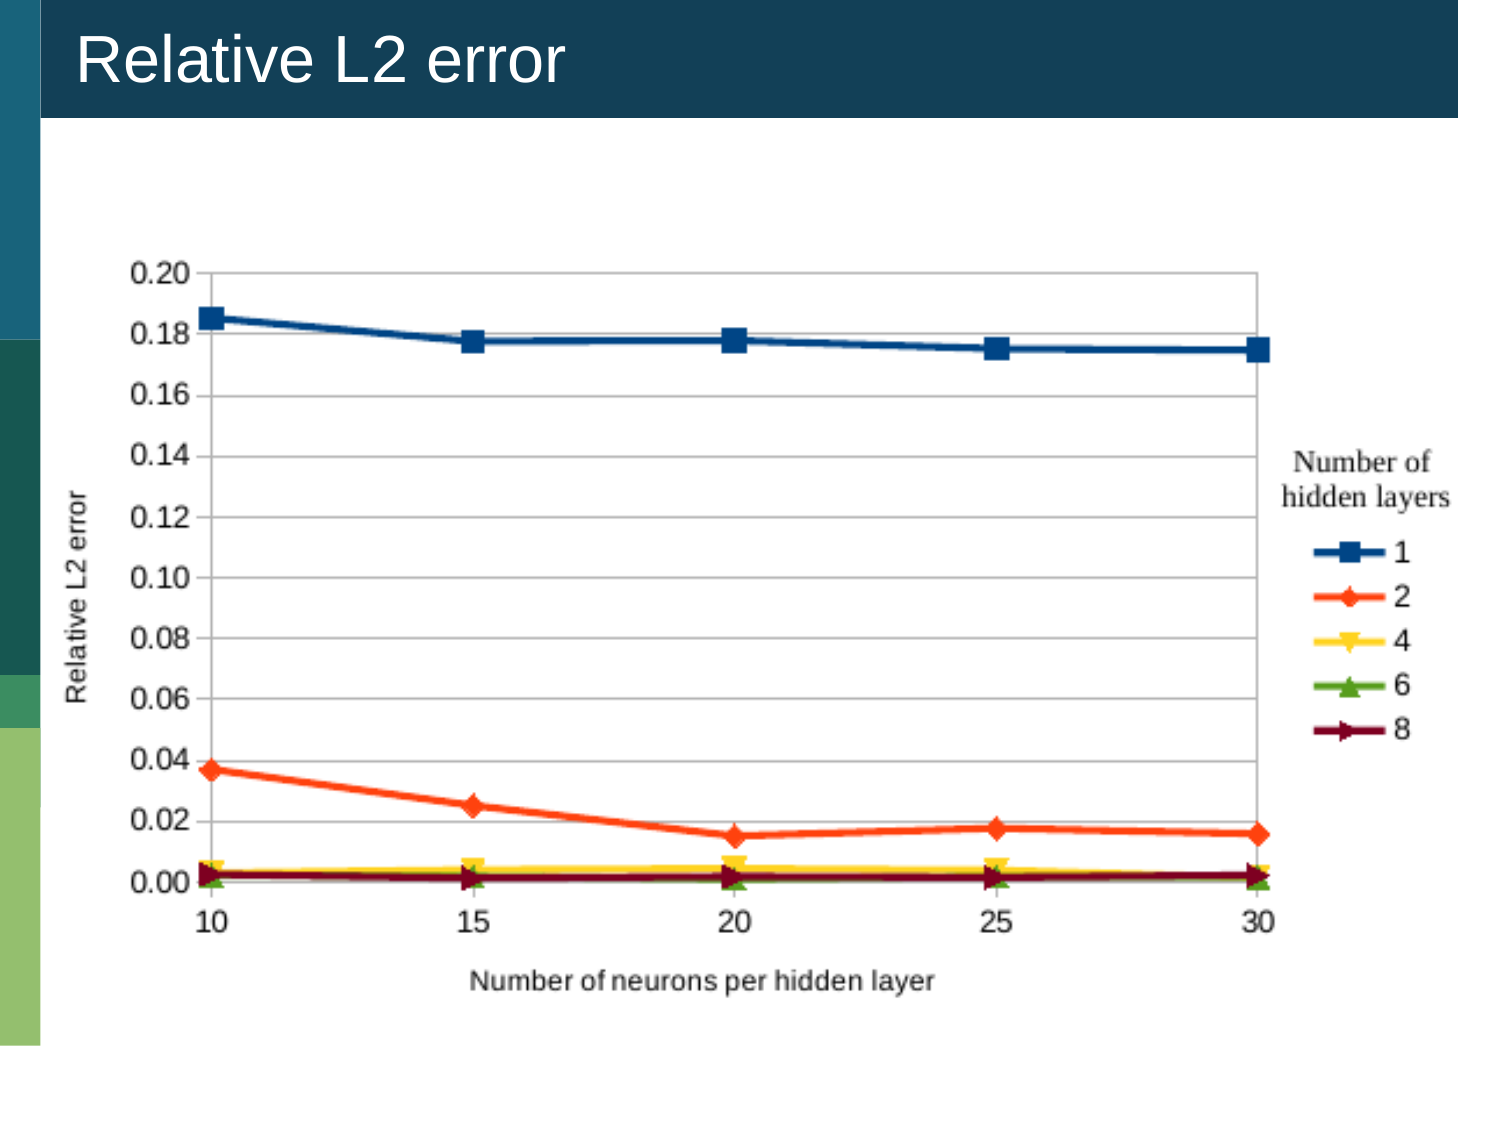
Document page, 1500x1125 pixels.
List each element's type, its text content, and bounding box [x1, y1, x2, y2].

title Relative L2 error [75, 0, 1458, 118]
picture [53, 254, 1461, 1006]
